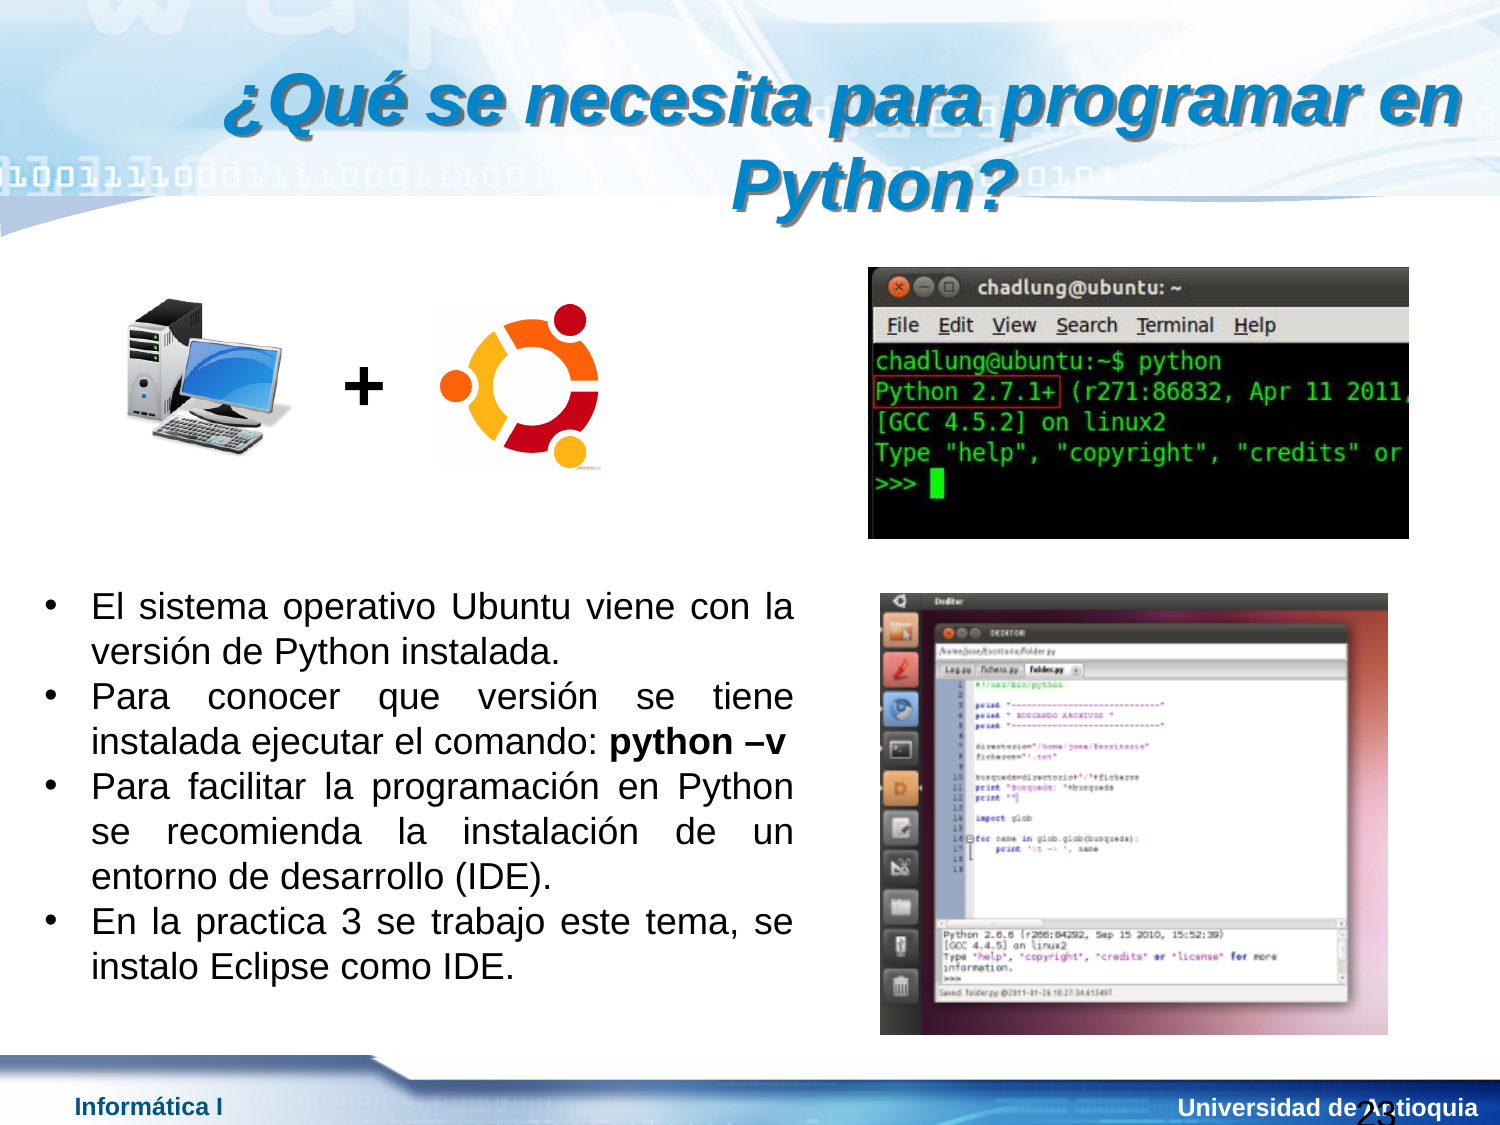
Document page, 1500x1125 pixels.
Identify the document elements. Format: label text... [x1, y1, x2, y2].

text_box El sistema operativo Ubuntu viene con la versión de Python instalada. Para conocer que versión se tiene instalada ejecutar el comando: python –v Para facilitar la programación en Python se recomienda la instalación de un entorno de desarrollo (IDE). En la practica 3 se trabajo este tema, se instalo Eclipse como IDE. [29, 574, 809, 995]
title ¿Qué se necesita para programar en Python? [167, 44, 1500, 232]
picture [880, 593, 1388, 1035]
picture [868, 267, 1409, 539]
picture [0, 0, 1500, 196]
picture [123, 290, 298, 465]
text_box + [327, 329, 399, 434]
picture [438, 304, 601, 470]
picture [1332, 1105, 1337, 1114]
picture [0, 1055, 1500, 1125]
slide_number <número> [1340, 1082, 1500, 1125]
